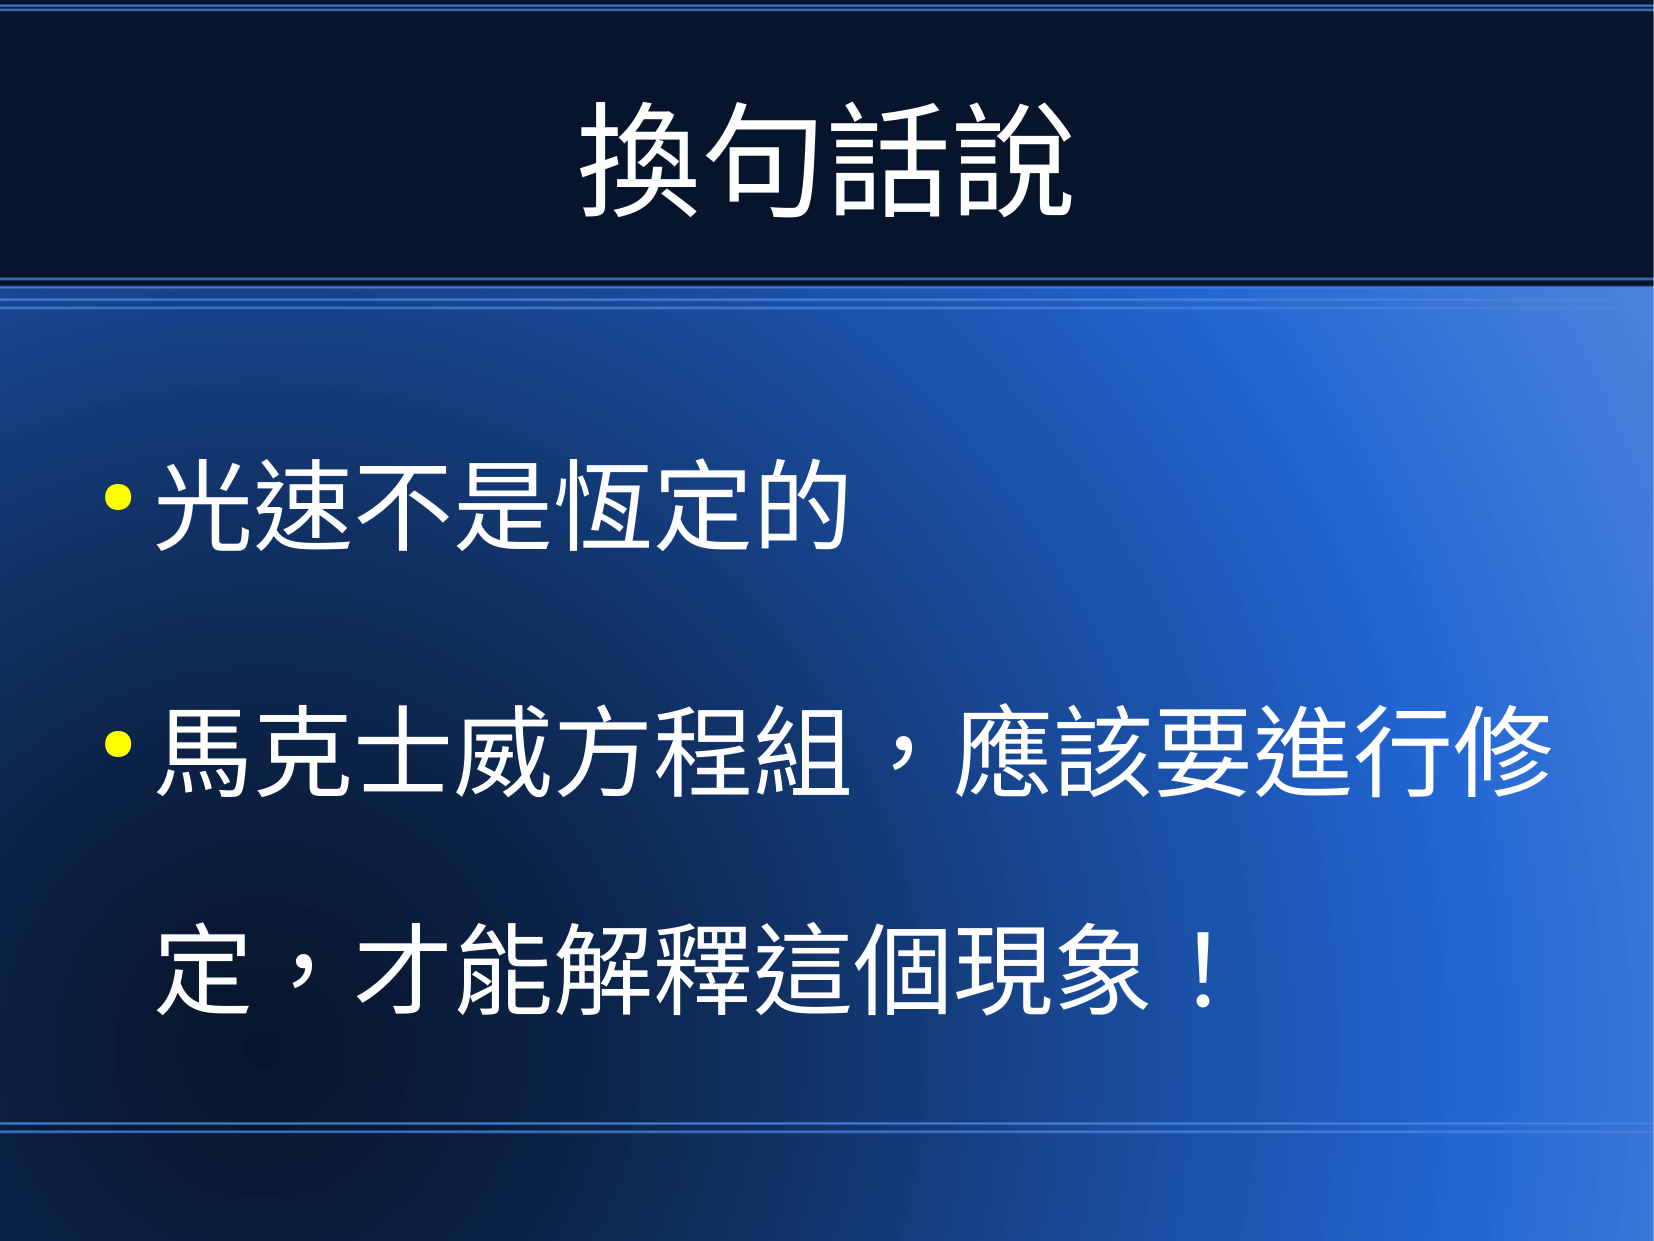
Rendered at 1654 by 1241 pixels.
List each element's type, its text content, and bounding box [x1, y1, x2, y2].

list 光速不是恆定的 馬克士威方程組，應該要進行修定，才能解釋這個現象！ [82, 355, 1571, 1241]
picture [0, 0, 1654, 1241]
title 換句話說 [82, 49, 1571, 257]
